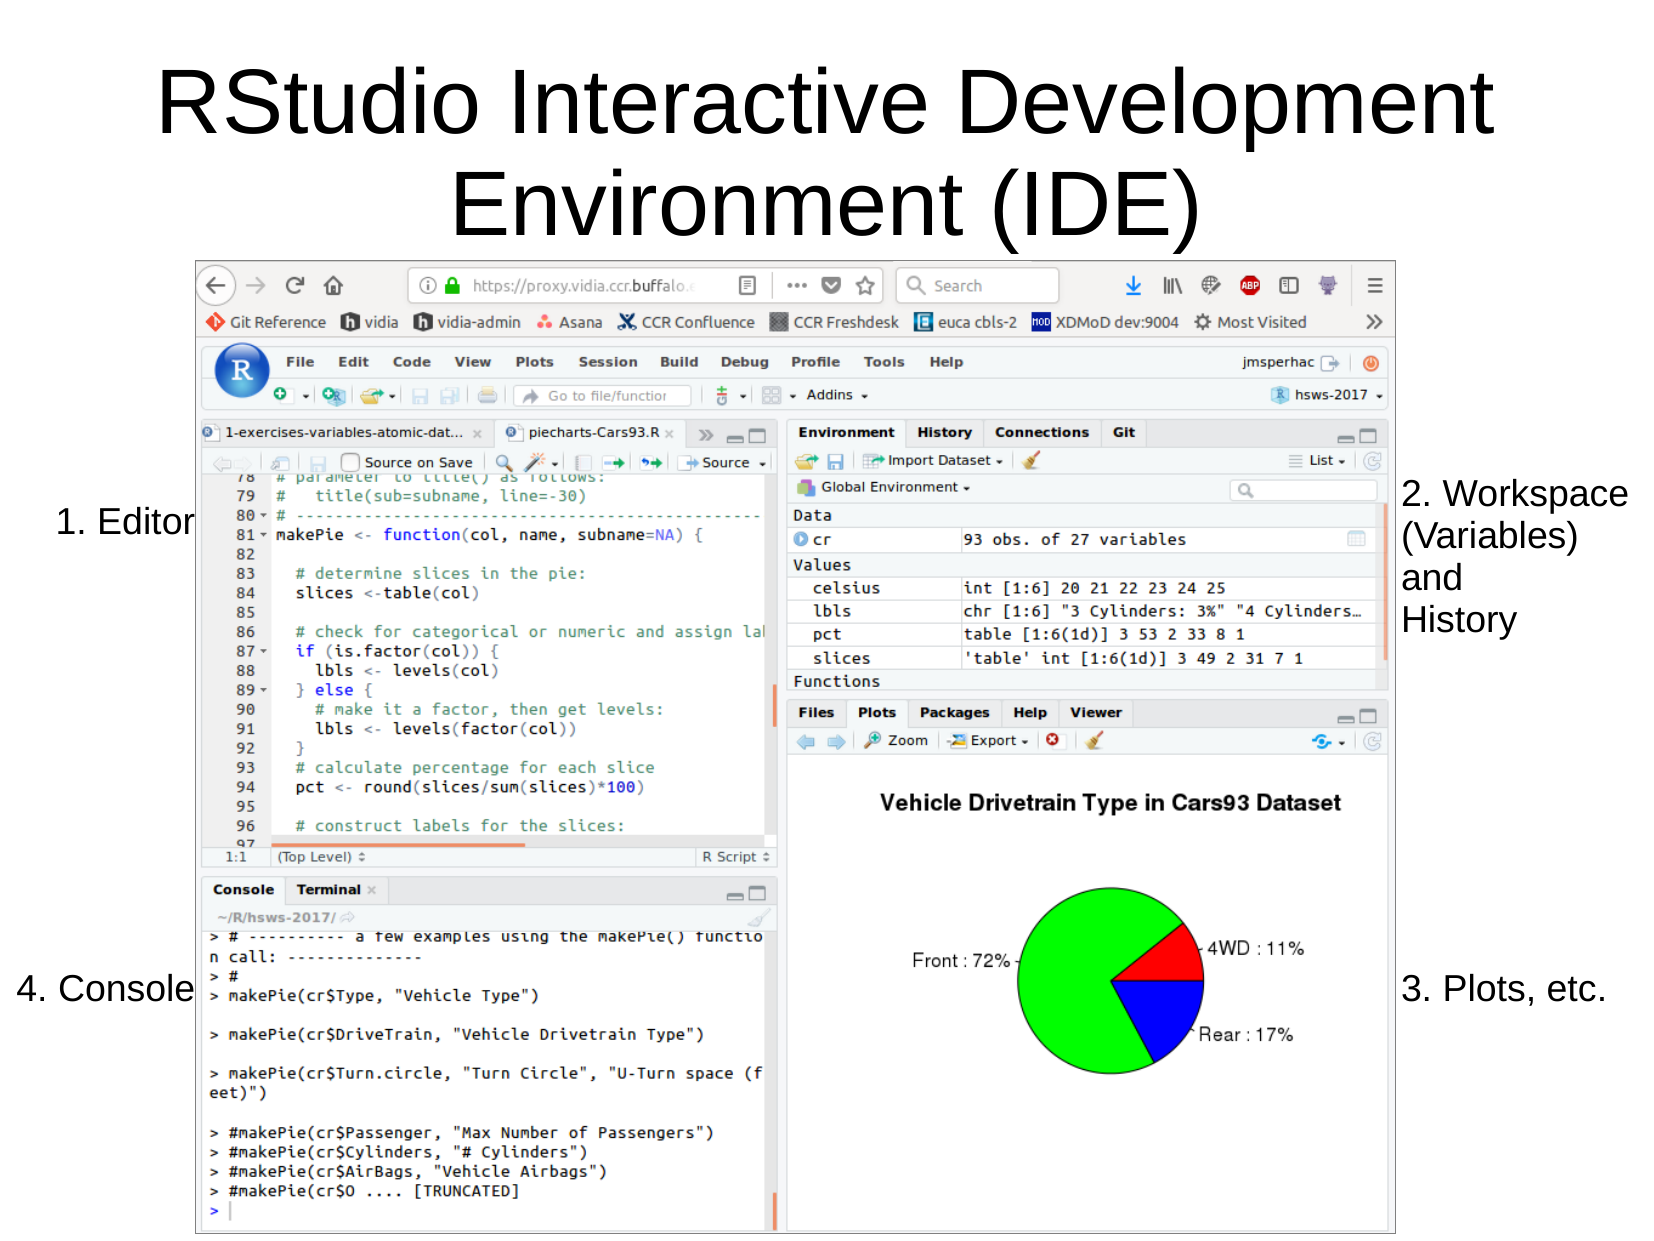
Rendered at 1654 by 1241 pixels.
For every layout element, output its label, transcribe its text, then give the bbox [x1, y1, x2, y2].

text_box 4. Console [1, 960, 195, 1017]
text_box 3. Plots, etc. [1396, 960, 1623, 1017]
text_box 2. Workspace (Variables) and History [1396, 465, 1645, 648]
title RStudio Interactive Development Environment (IDE) [82, 49, 1571, 257]
text_box 1. Editor [40, 493, 195, 551]
picture [195, 260, 1396, 1234]
